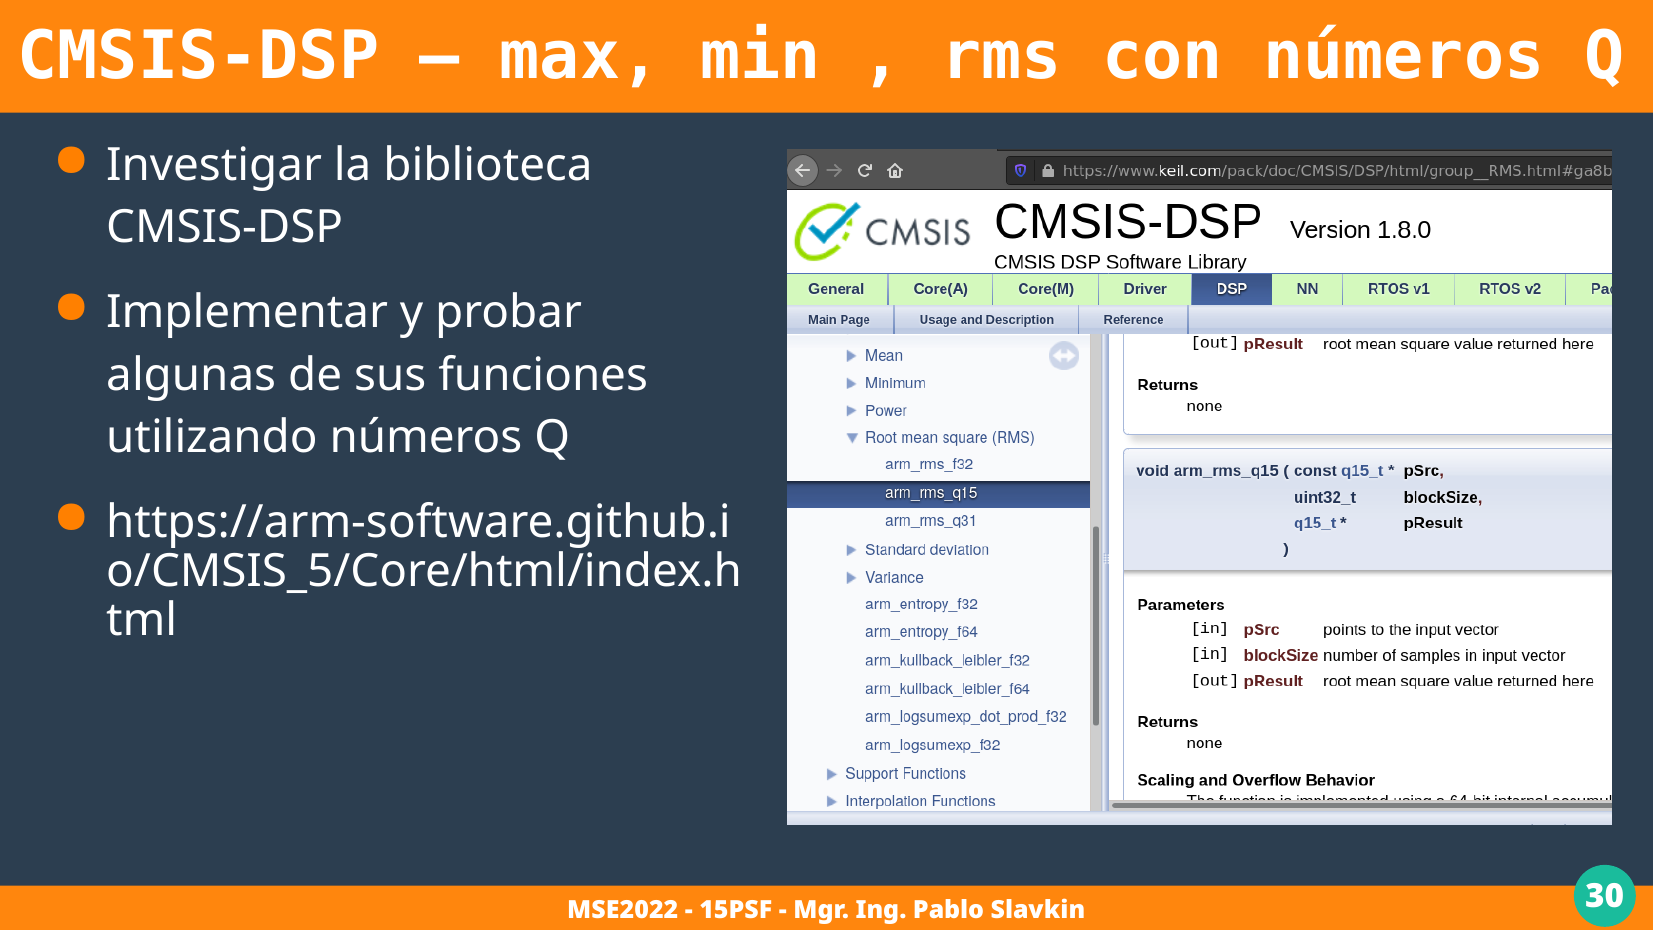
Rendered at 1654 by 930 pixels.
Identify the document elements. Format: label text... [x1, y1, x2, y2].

picture [787, 149, 1612, 826]
title CMSIS-DSP – max, min , rms con números Q [17, 16, 1653, 113]
list Investigar la biblioteca CMSIS-DSP Implementar y probar algunas de sus funciones utilizando números Q https://arm-software.github.io/CMSIS_5/Core/html/index.html [35, 131, 751, 863]
